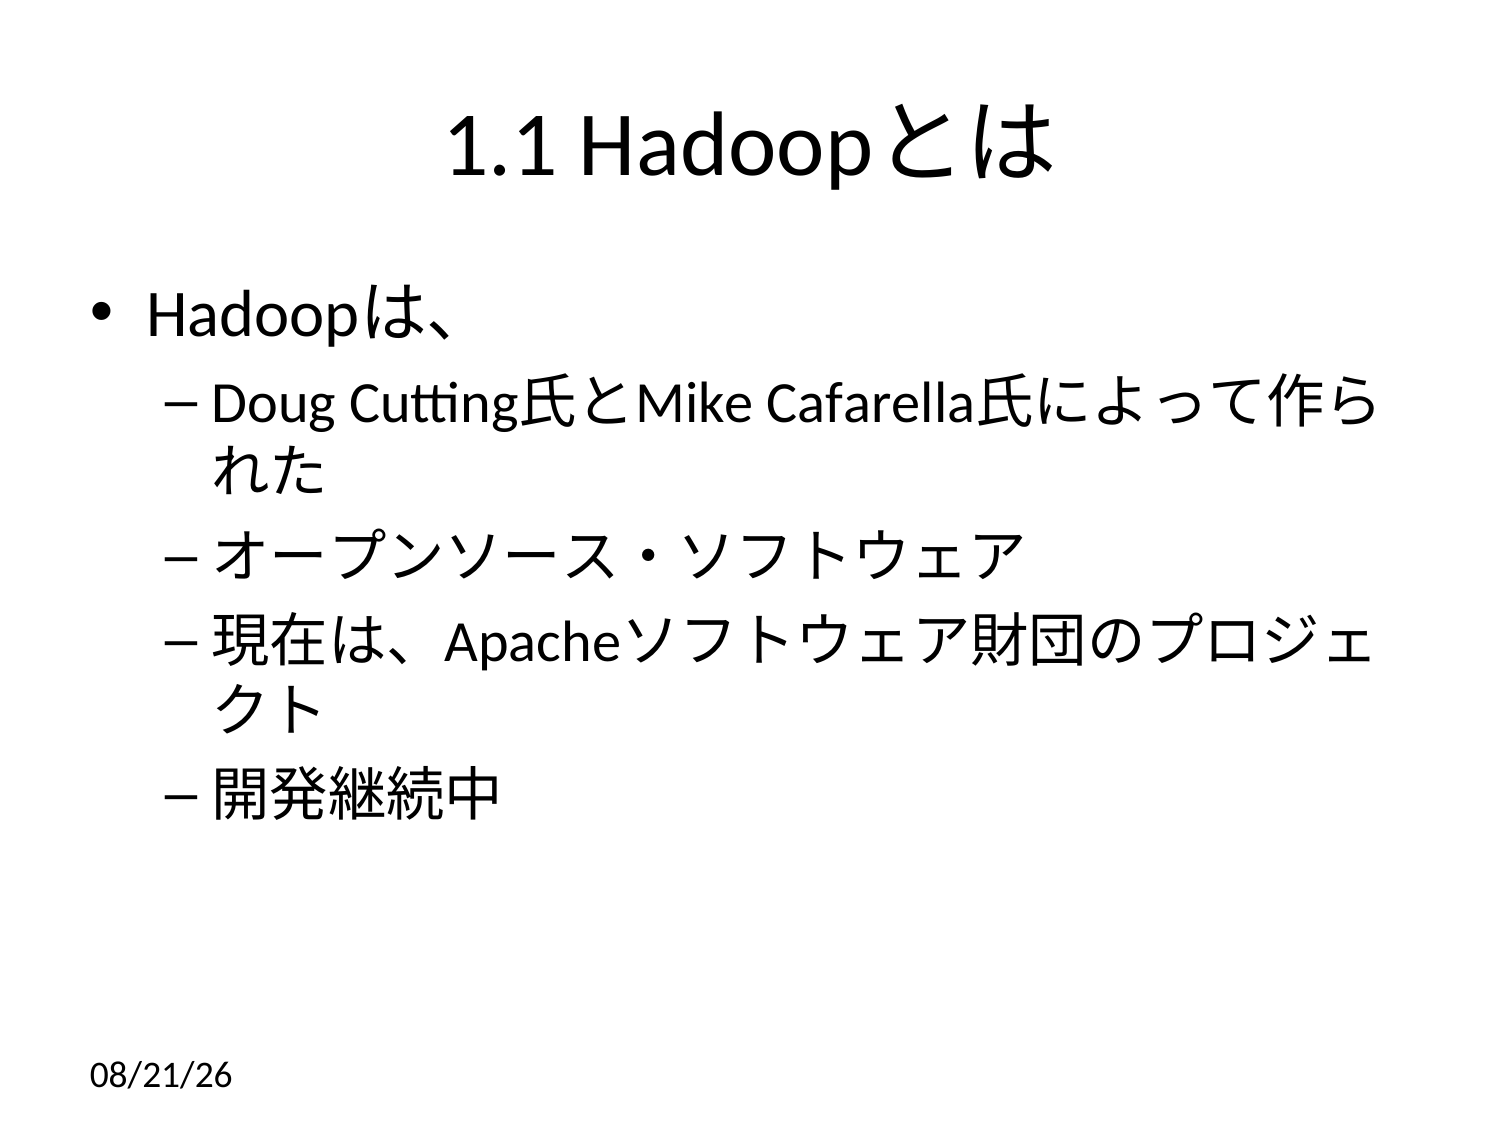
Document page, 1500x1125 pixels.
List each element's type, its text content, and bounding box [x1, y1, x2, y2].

title 1.1 Hadoopとは [75, 21, 1426, 257]
list Hadoopは、 Doug Cutting氏とMike Cafarella氏によって作られた オープンソース・ソフトウェア 現在は、Apacheソフトウェア財団のプロジェクト 開発継続中 [75, 262, 1426, 1006]
